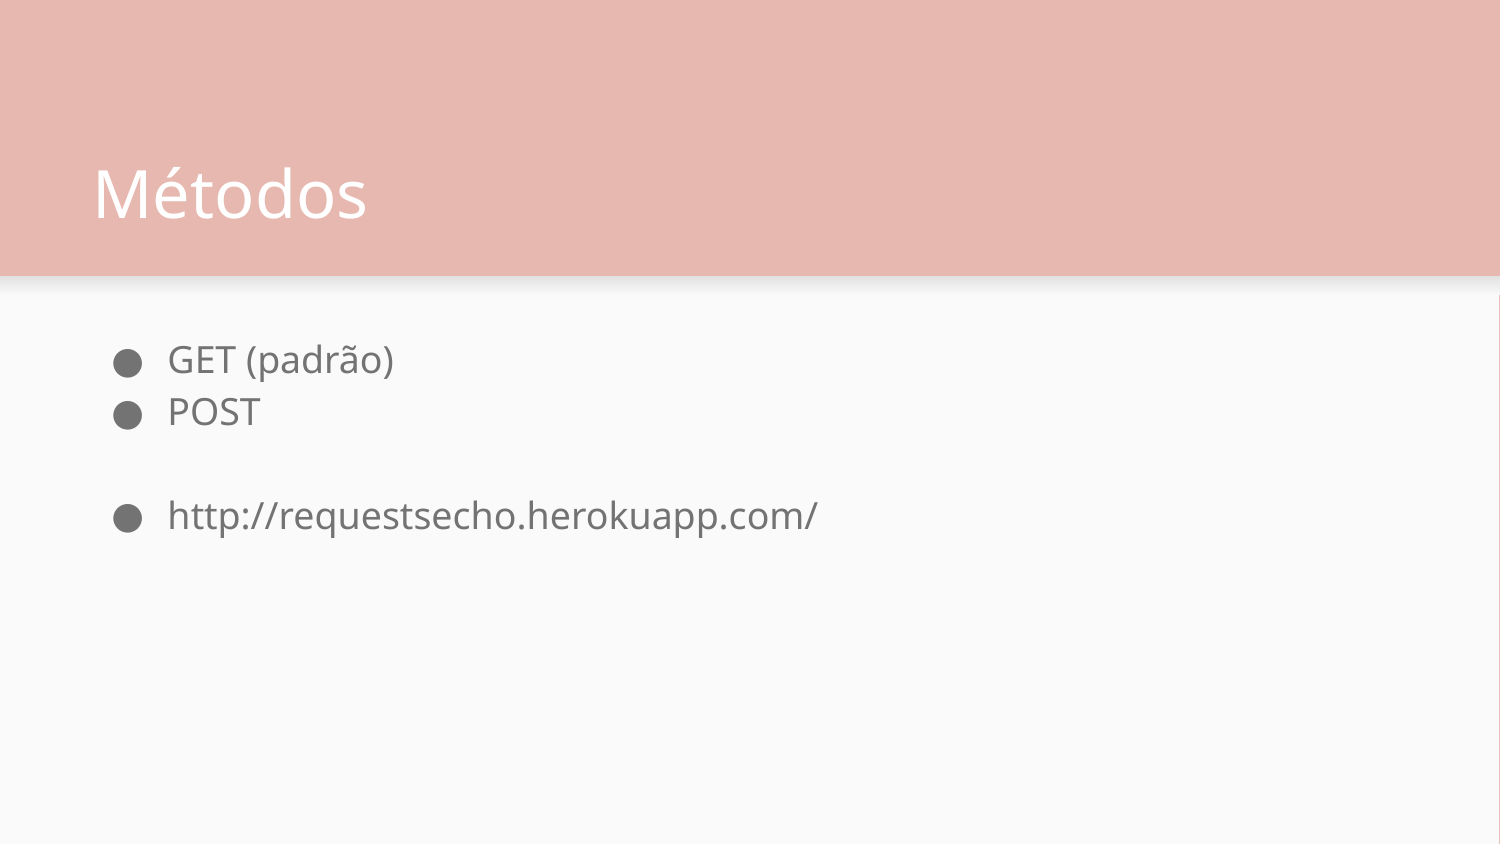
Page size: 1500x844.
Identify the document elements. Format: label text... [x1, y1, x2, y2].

list GET (padrão) POST http://requestsecho.herokuapp.com/ [77, 314, 1427, 760]
title Métodos [77, 121, 1427, 248]
